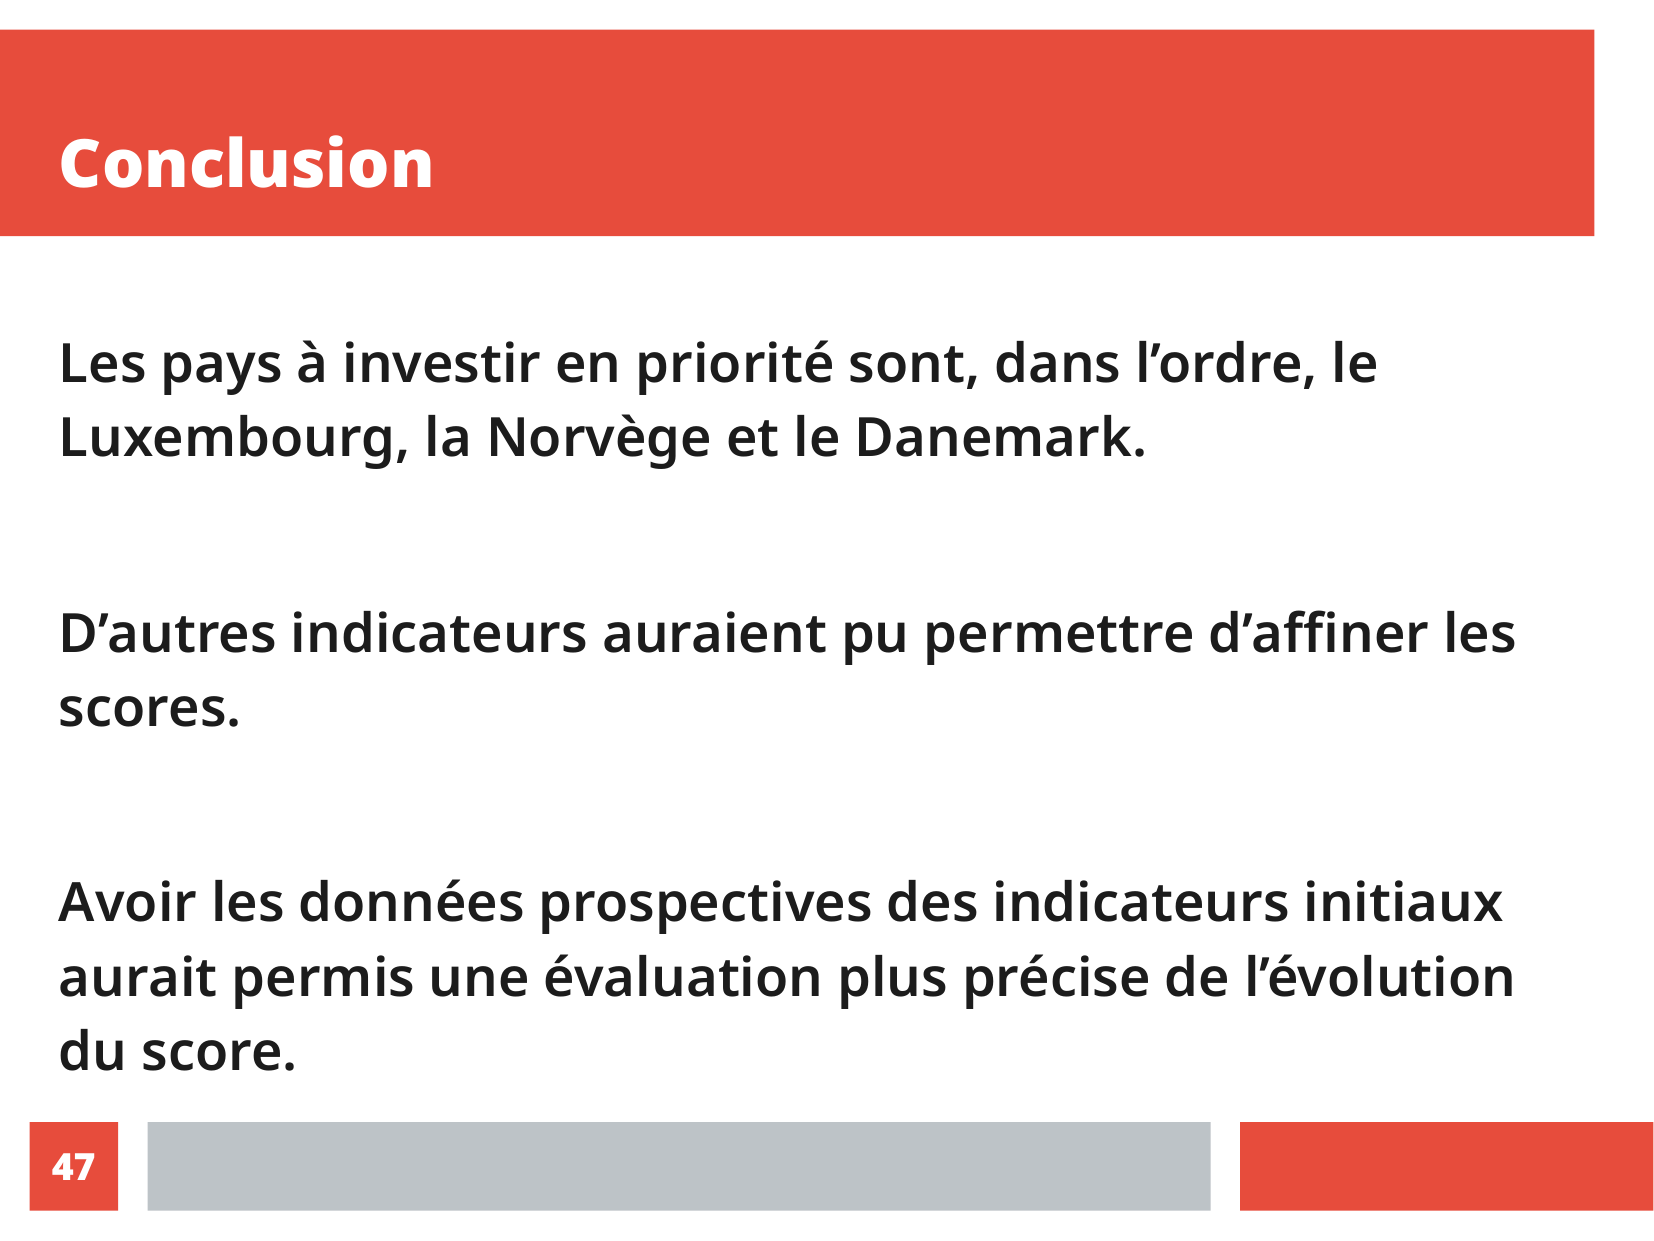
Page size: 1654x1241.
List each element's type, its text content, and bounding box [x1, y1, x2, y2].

title Conclusion [59, 59, 1595, 207]
list Les pays à investir en priorité sont, dans l’ordre, le Luxembourg, la Norvège et le Danemark. D’autres indicateurs auraient pu permettre d’affiner les scores. Avoir les données prospectives des indicateurs initiaux aurait permis une évaluation plus précise de l’évolution du score. [59, 324, 1565, 1093]
